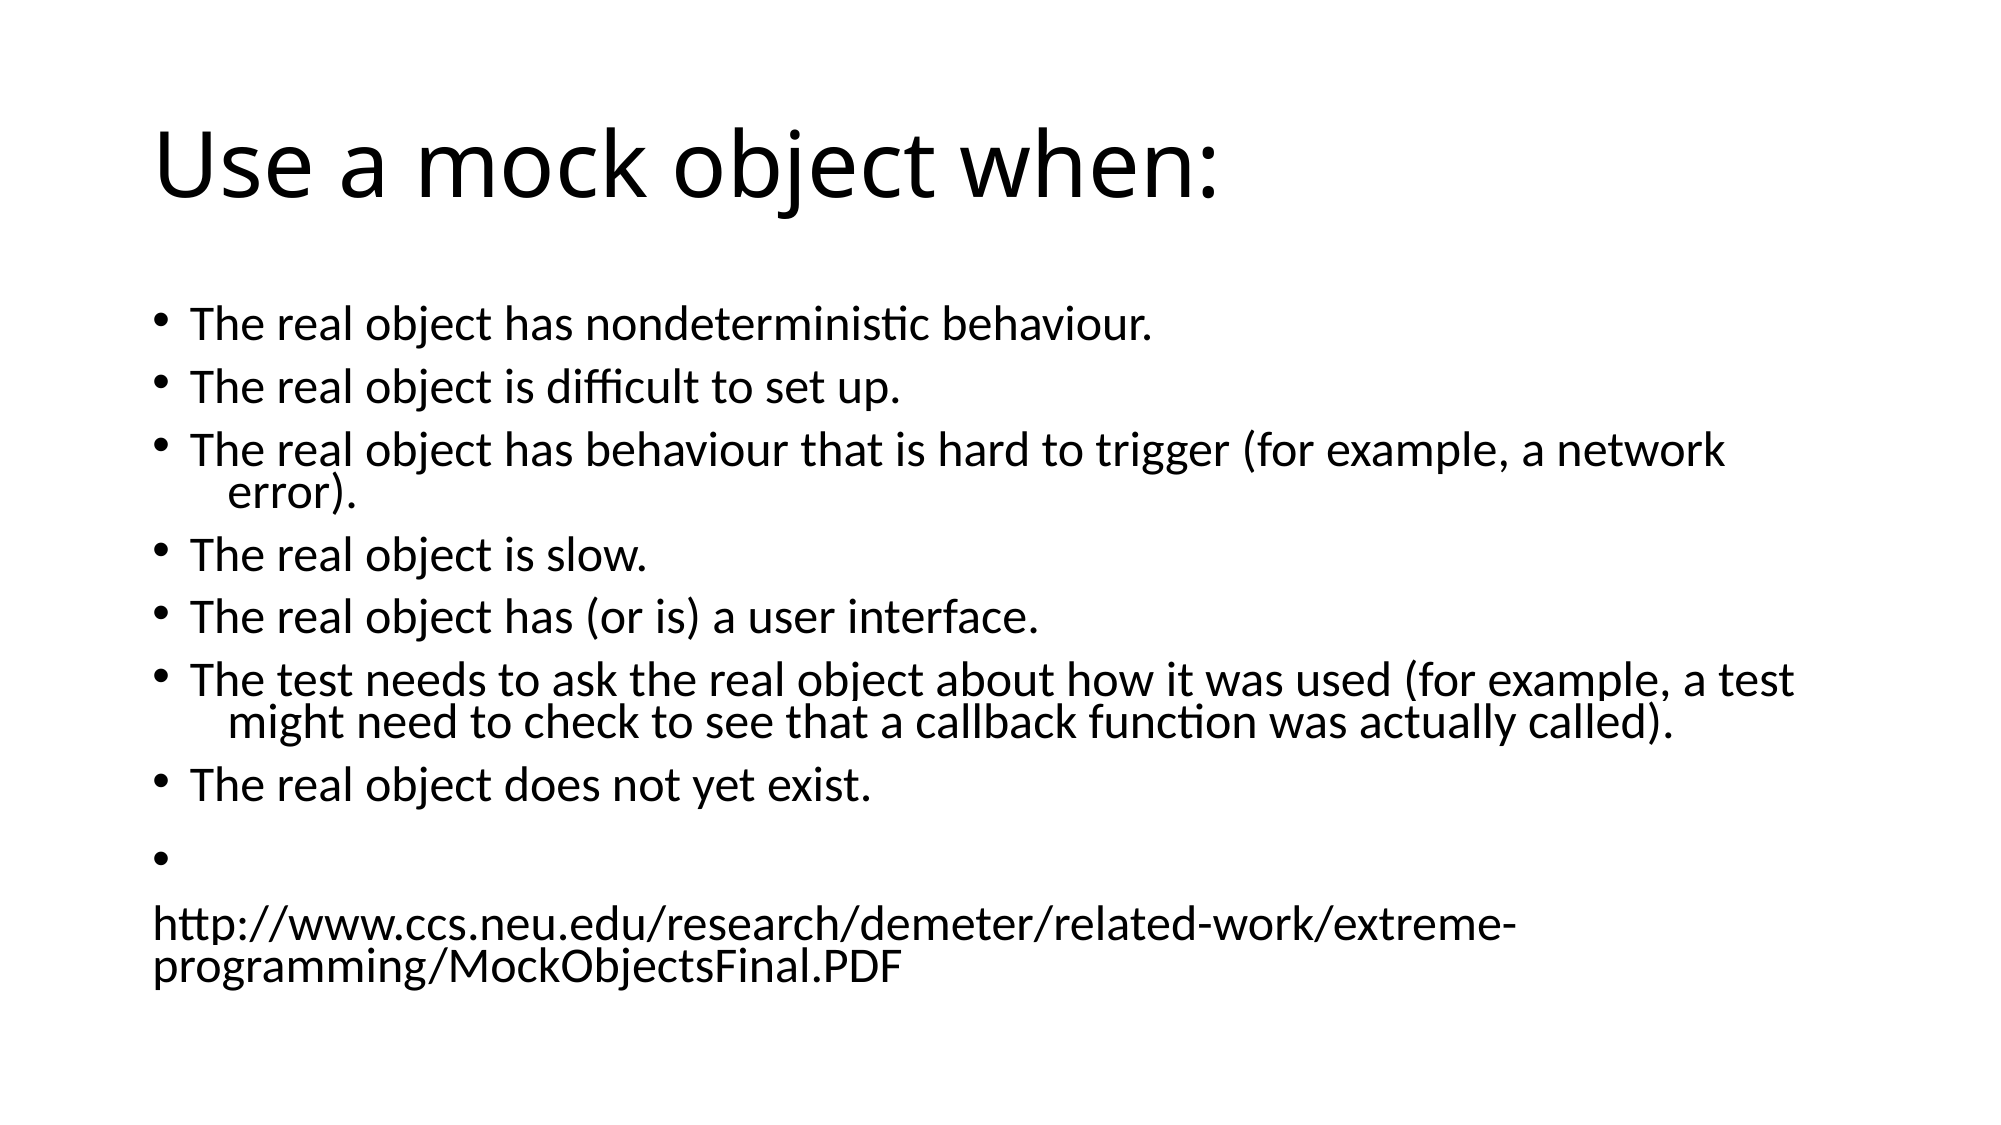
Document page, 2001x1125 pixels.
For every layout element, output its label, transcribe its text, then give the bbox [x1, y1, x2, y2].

list The real object has nondeterministic behaviour. The real object is difficult to set up. The real object has behaviour that is hard to trigger (for example, a network error). The real object is slow. The real object has (or is) a user interface. The test needs to ask the real object about how it was used (for example, a test might need to check to see that a callback function was actually called). The real object does not yet exist. http://www.ccs.neu.edu/research/demeter/related-work/extreme-programming/MockObjectsFinal.PDF [137, 299, 1863, 1014]
title Use a mock object when: [137, 59, 1863, 277]
